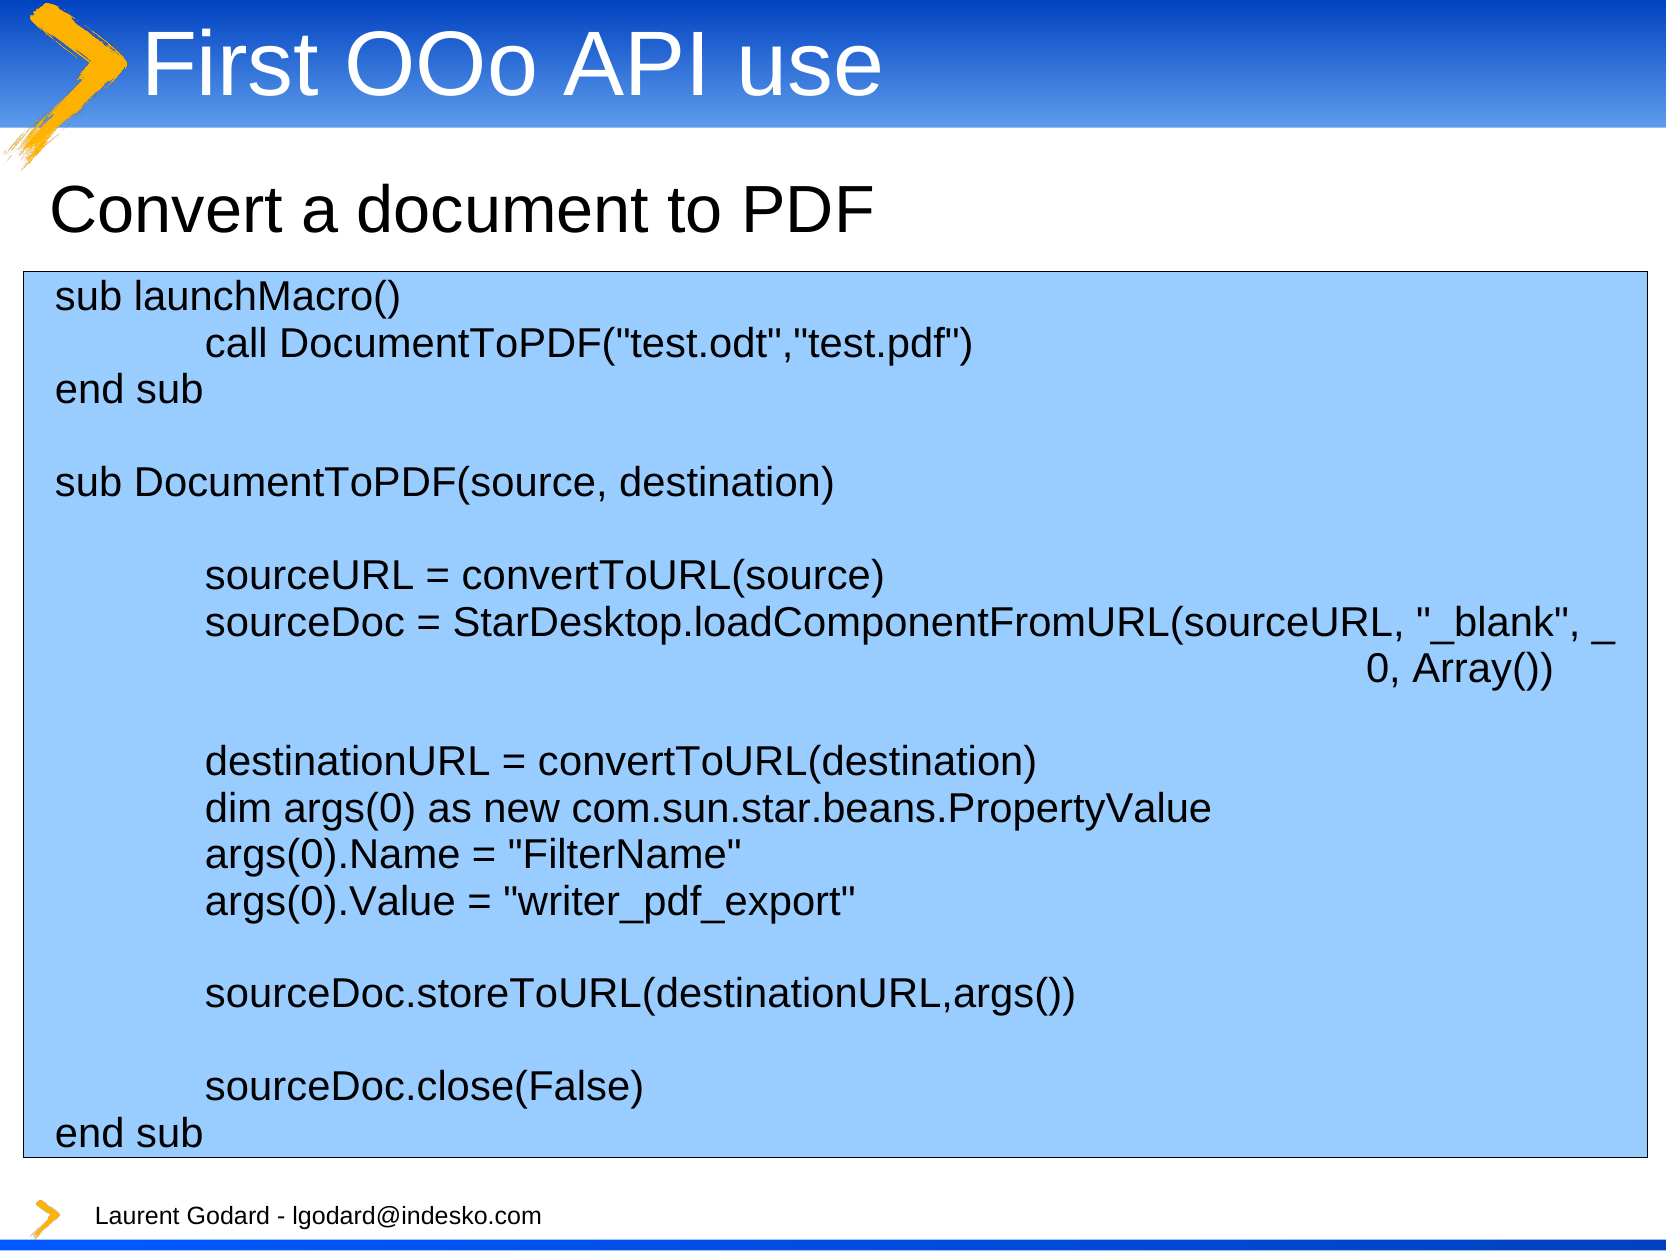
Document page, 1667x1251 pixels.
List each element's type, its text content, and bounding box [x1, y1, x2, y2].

picture [29, 1200, 60, 1241]
text_box sub launchMacro() call DocumentToPDF("test.odt","test.pdf") end sub sub DocumentToPDF(source, destination) sourceURL = convertToURL(source) sourceDoc = StarDesktop.loadComponentFromURL(sourceURL, "_blank", _ 0, Array()) destinationURL = convertToURL(destination) dim args(0) as new com.sun.star.beans.PropertyValue args(0).Name = "FilterName" args(0).Value = "writer_pdf_export" sourceDoc.storeToURL(destinationURL,args()) sourceDoc.close(False) end sub [23, 271, 1648, 1158]
list Convert a document to PDF [0, 177, 1625, 1182]
picture [2, 2, 128, 172]
title First OOo API use [137, 0, 1585, 174]
